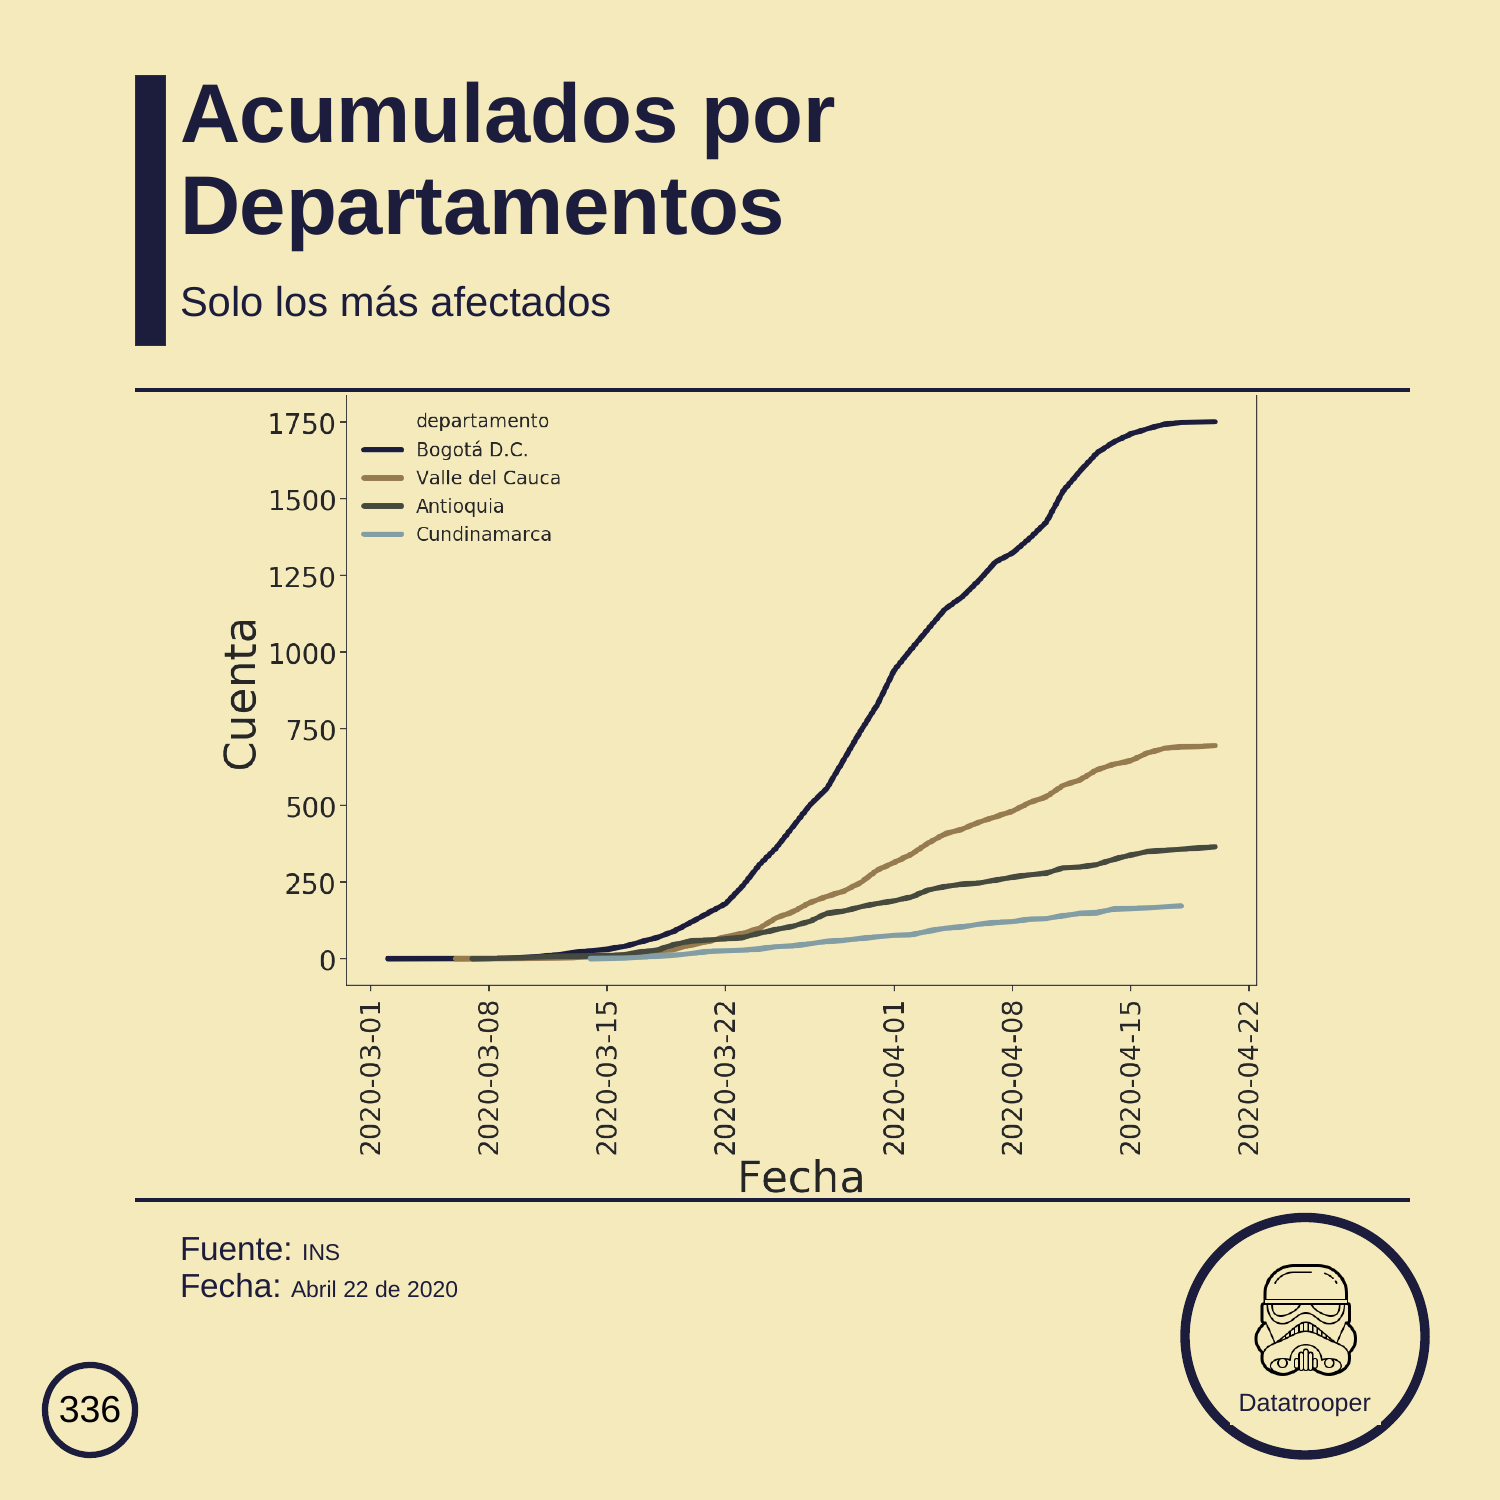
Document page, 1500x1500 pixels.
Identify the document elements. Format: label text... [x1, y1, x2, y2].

title Solo los más afectados [180, 254, 1351, 350]
text_box Datatrooper [1230, 1379, 1381, 1425]
text_box [135, 75, 166, 346]
text_box [1185, 1217, 1426, 1456]
picture [1230, 1244, 1381, 1379]
title Fuente: INS Fecha: Abril 22 de 2020 [180, 1202, 1201, 1342]
title Acumulados por Departamentos [180, 64, 1351, 254]
picture [220, 395, 1261, 1201]
text_box 336 [45, 1364, 136, 1456]
